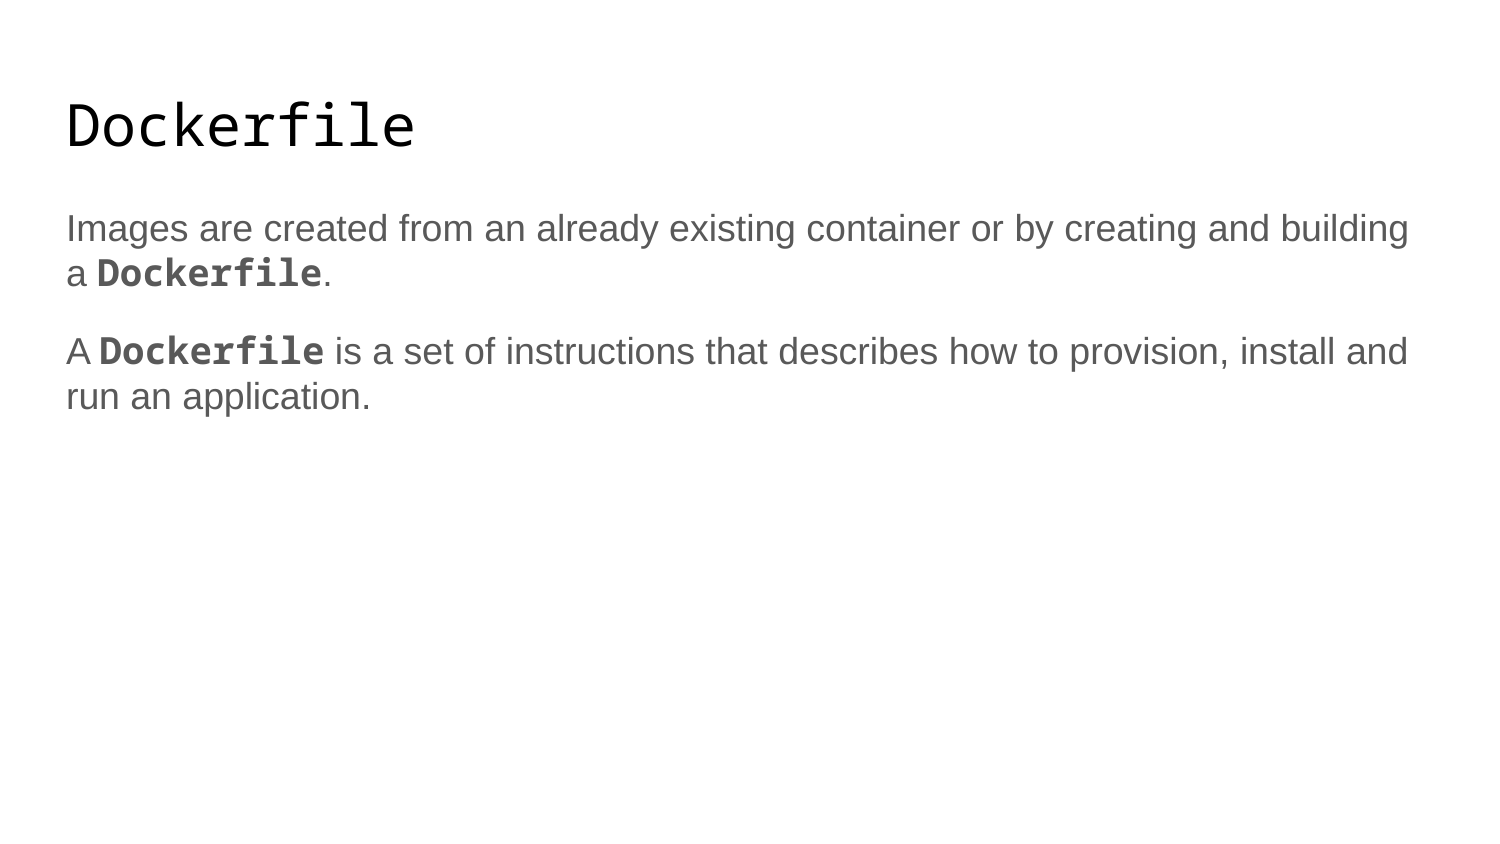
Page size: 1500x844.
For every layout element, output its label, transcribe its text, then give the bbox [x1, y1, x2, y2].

title Dockerfile [51, 72, 1449, 167]
list Images are created from an already existing container or by creating and building a Dockerfile. A Dockerfile is a set of instructions that describes how to provision, install and run an application. [51, 189, 1449, 750]
